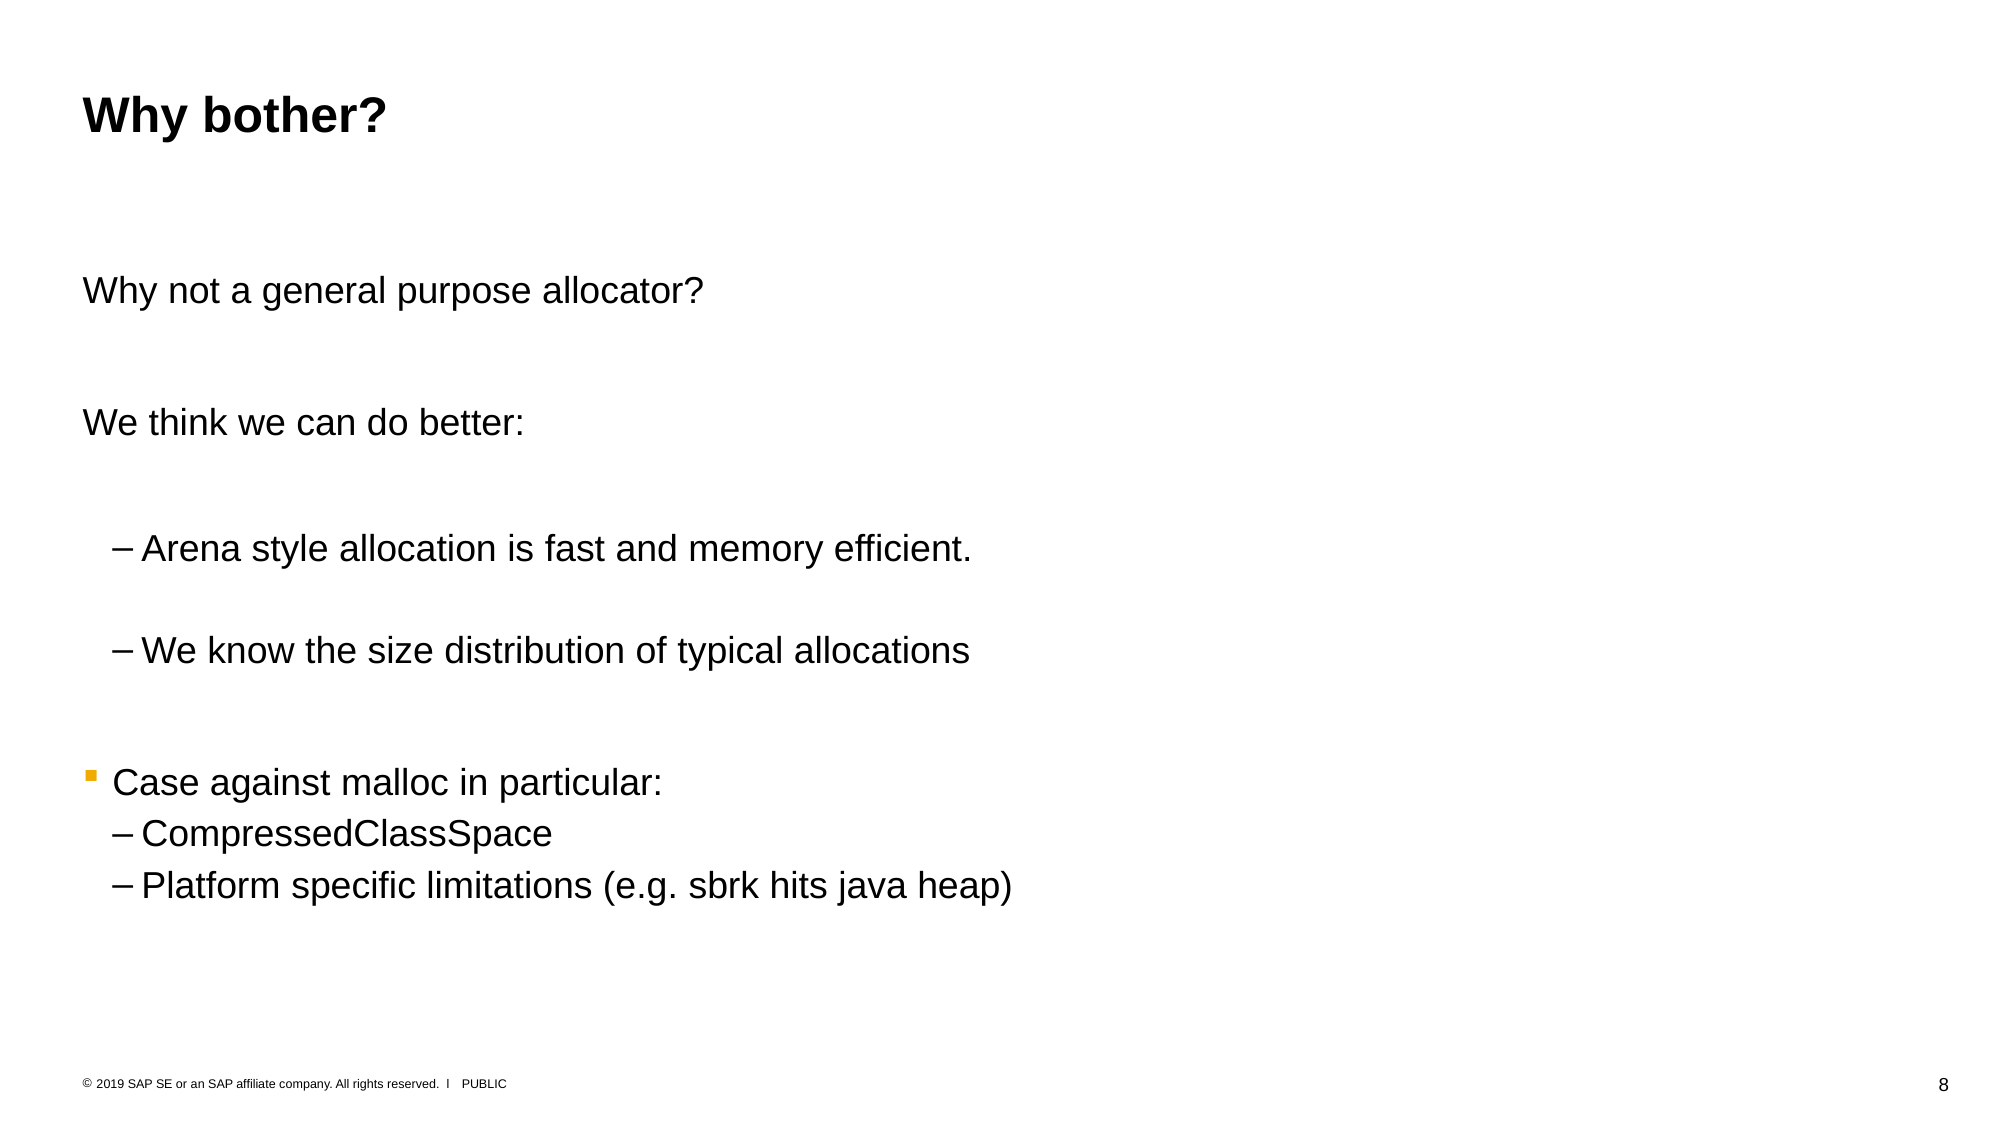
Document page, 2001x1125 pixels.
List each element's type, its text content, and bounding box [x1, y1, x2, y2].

title Why bother? [82, 82, 1918, 144]
list Why not a general purpose allocator? We think we can do better: Arena style allocation is fast and memory efficient. We know the size distribution of typical allocations Case against malloc in particular: CompressedClassSpace Platform specific limitations (e.g. sbrk hits java heap) [82, 265, 1918, 1040]
